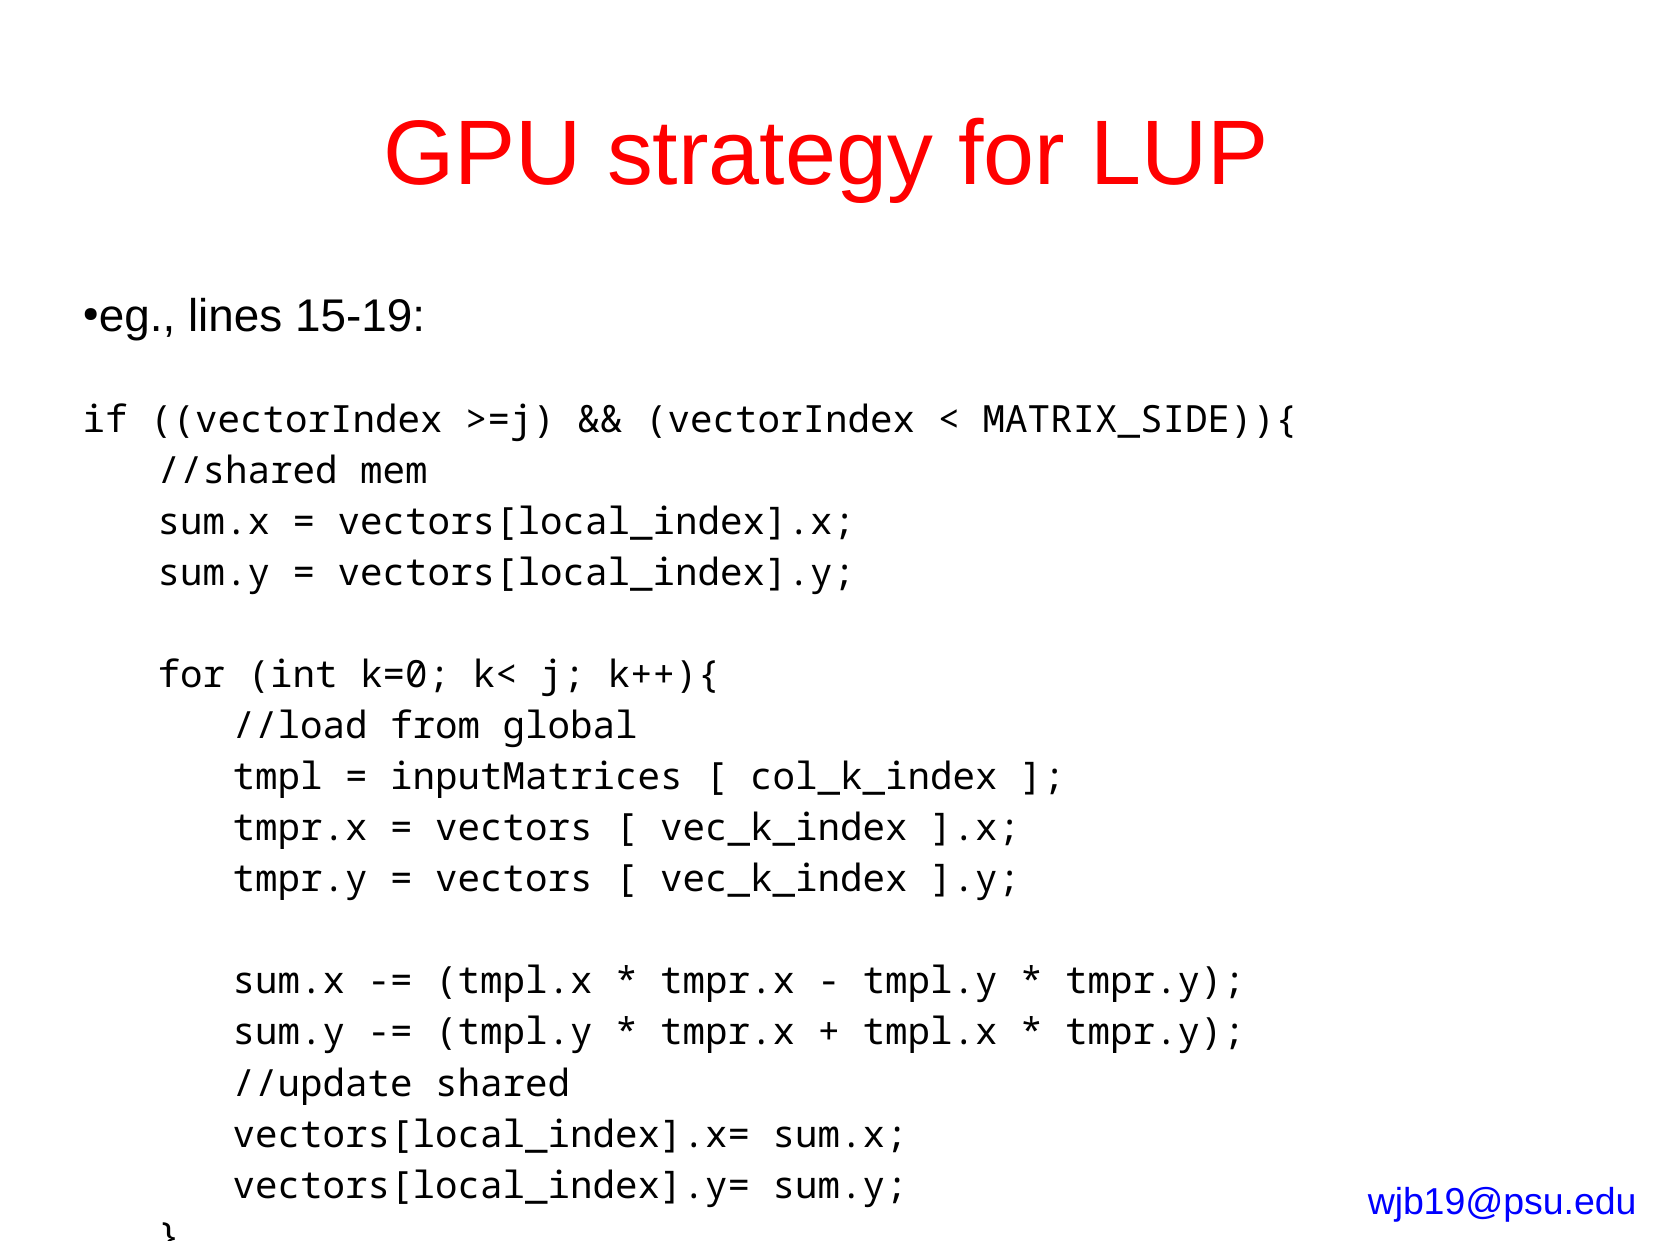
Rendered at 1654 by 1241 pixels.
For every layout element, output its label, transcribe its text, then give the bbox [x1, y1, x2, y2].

subtitle eg., lines 15-19: if ((vectorIndex >=j) && (vectorIndex < MATRIX_SIDE)){ //shared mem sum.x = vectors[local_index].x; sum.y = vectors[local_index].y; for (int k=0; k< j; k++){ //load from global tmpl = inputMatrices [ col_k_index ]; tmpr.x = vectors [ vec_k_index ].x; tmpr.y = vectors [ vec_k_index ].y; sum.x -= (tmpl.x * tmpr.x - tmpl.y * tmpr.y); sum.y -= (tmpl.y * tmpr.x + tmpl.x * tmpr.y); //update shared vectors[local_index].x= sum.x; vectors[local_index].y= sum.y; } } [82, 290, 1636, 1224]
text_box wjb19@psu.edu [1353, 1173, 1652, 1231]
title GPU strategy for LUP [82, 49, 1571, 257]
